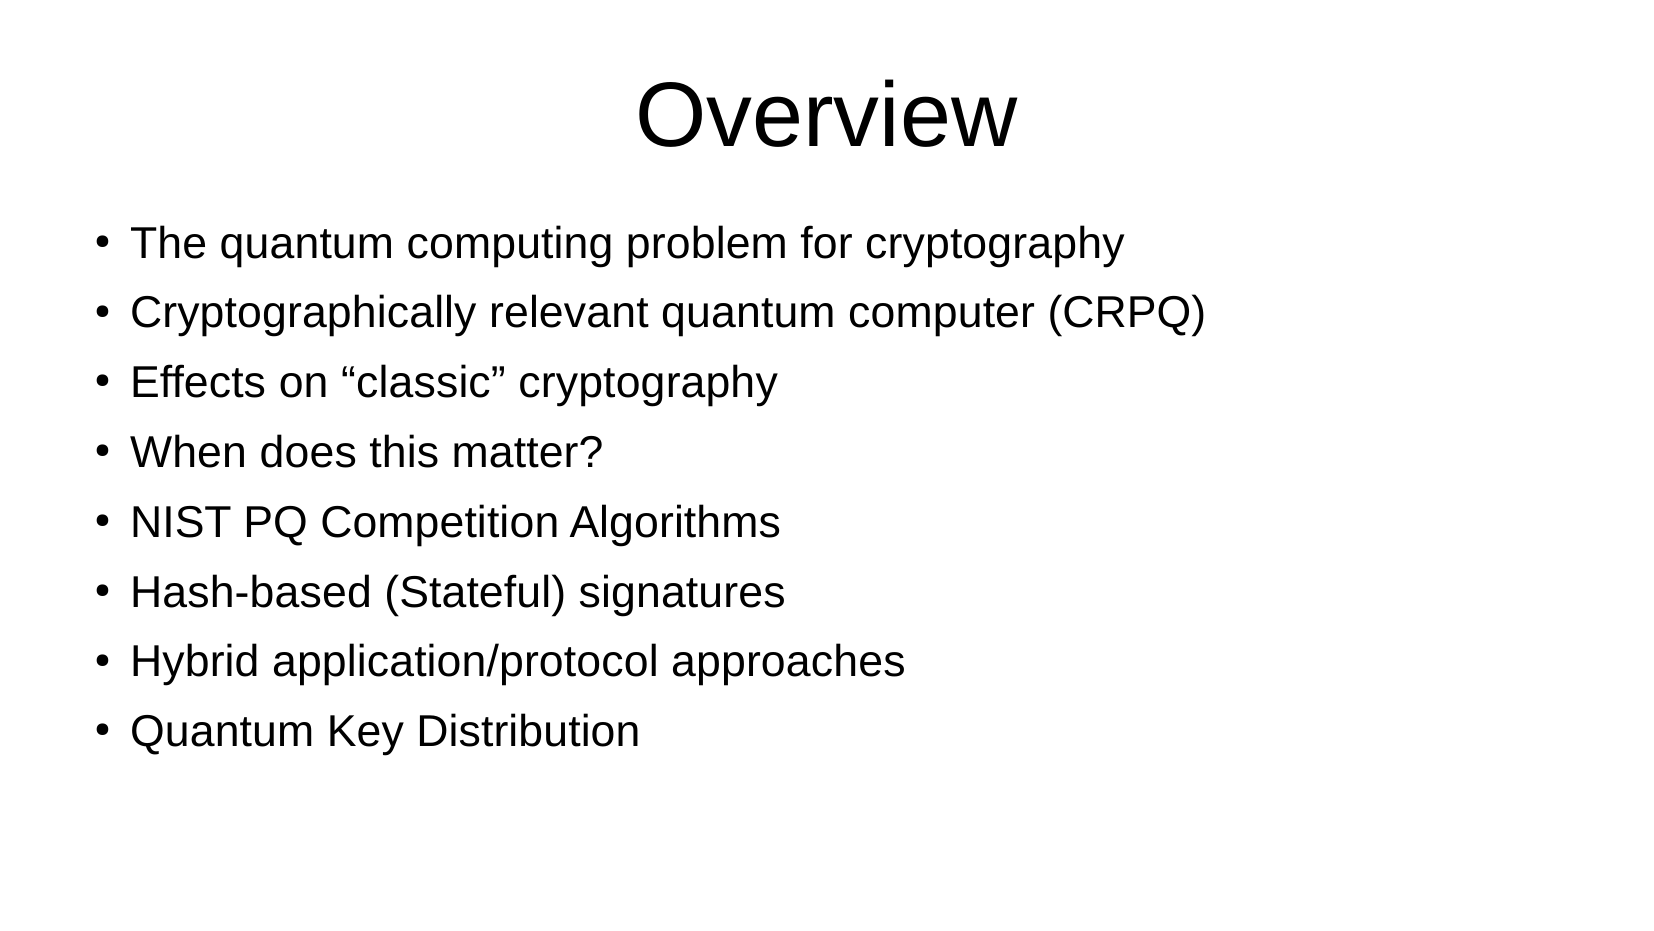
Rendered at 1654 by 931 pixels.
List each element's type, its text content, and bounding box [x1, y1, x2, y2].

title Overview [82, 37, 1571, 193]
list The quantum computing problem for cryptography Cryptographically relevant quantum computer (CRPQ) Effects on “classic” cryptography When does this matter? NIST PQ Competition Algorithms Hash-based (Stateful) signatures Hybrid application/protocol approaches Quantum Key Distribution [82, 217, 1571, 758]
